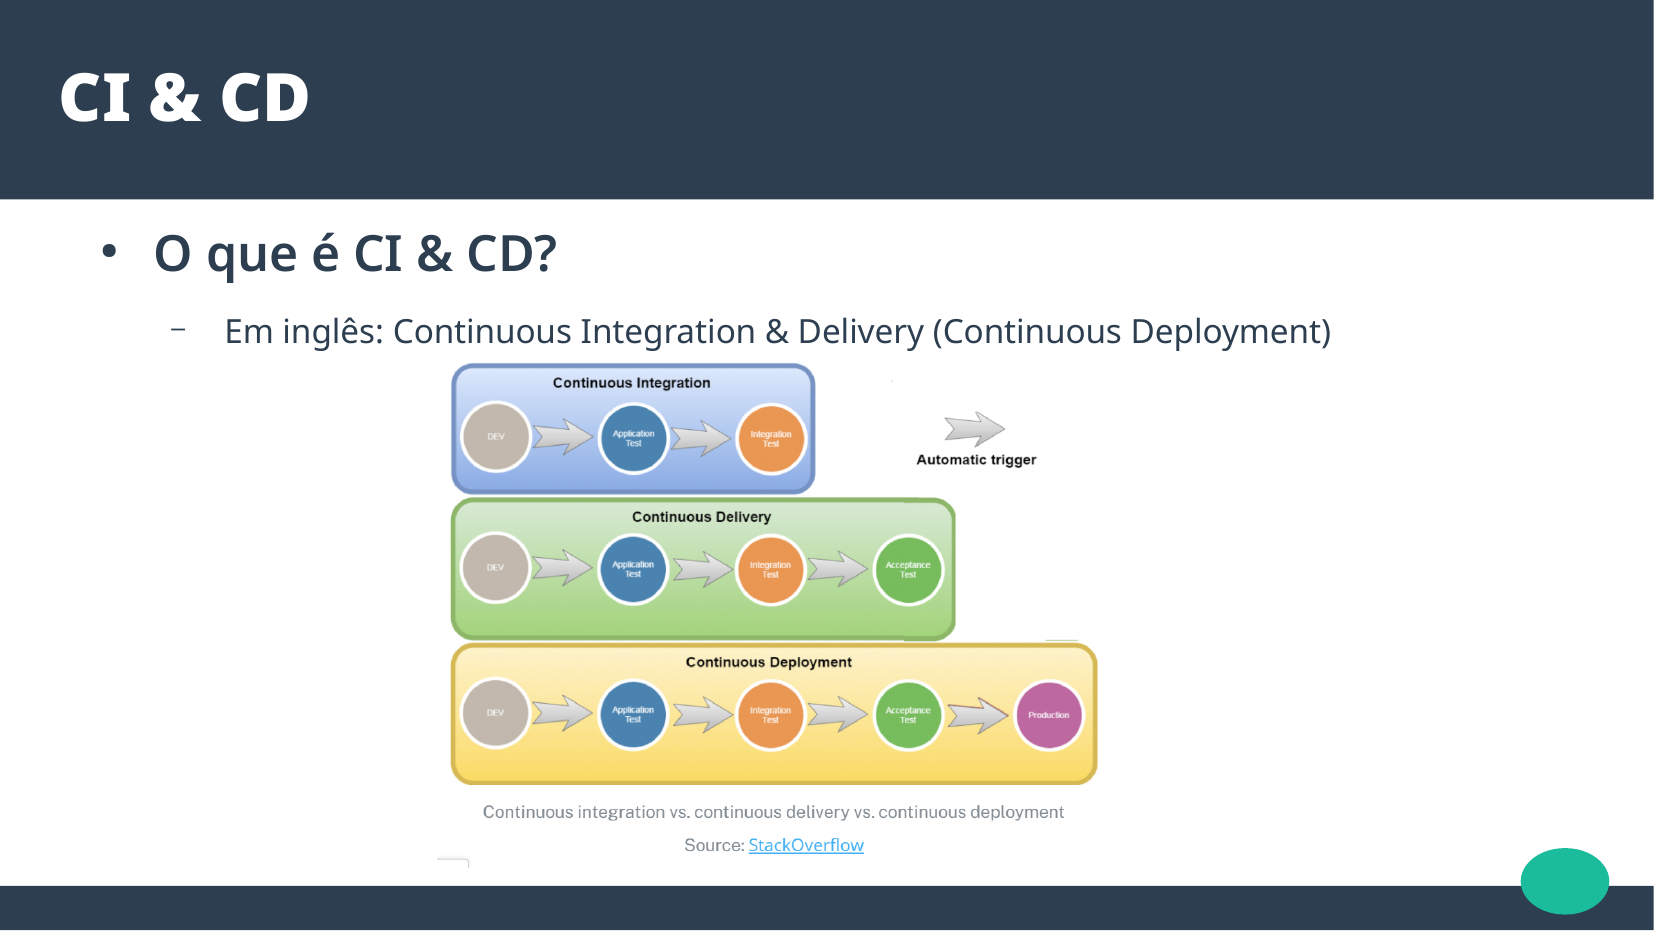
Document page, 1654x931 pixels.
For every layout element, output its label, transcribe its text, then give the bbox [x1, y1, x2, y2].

list O que é CI & CD? Em inglês: Continuous Integration & Delivery (Continuous Deployment) [82, 217, 1571, 758]
title CI & CD [59, 37, 1595, 156]
picture [437, 354, 1113, 868]
